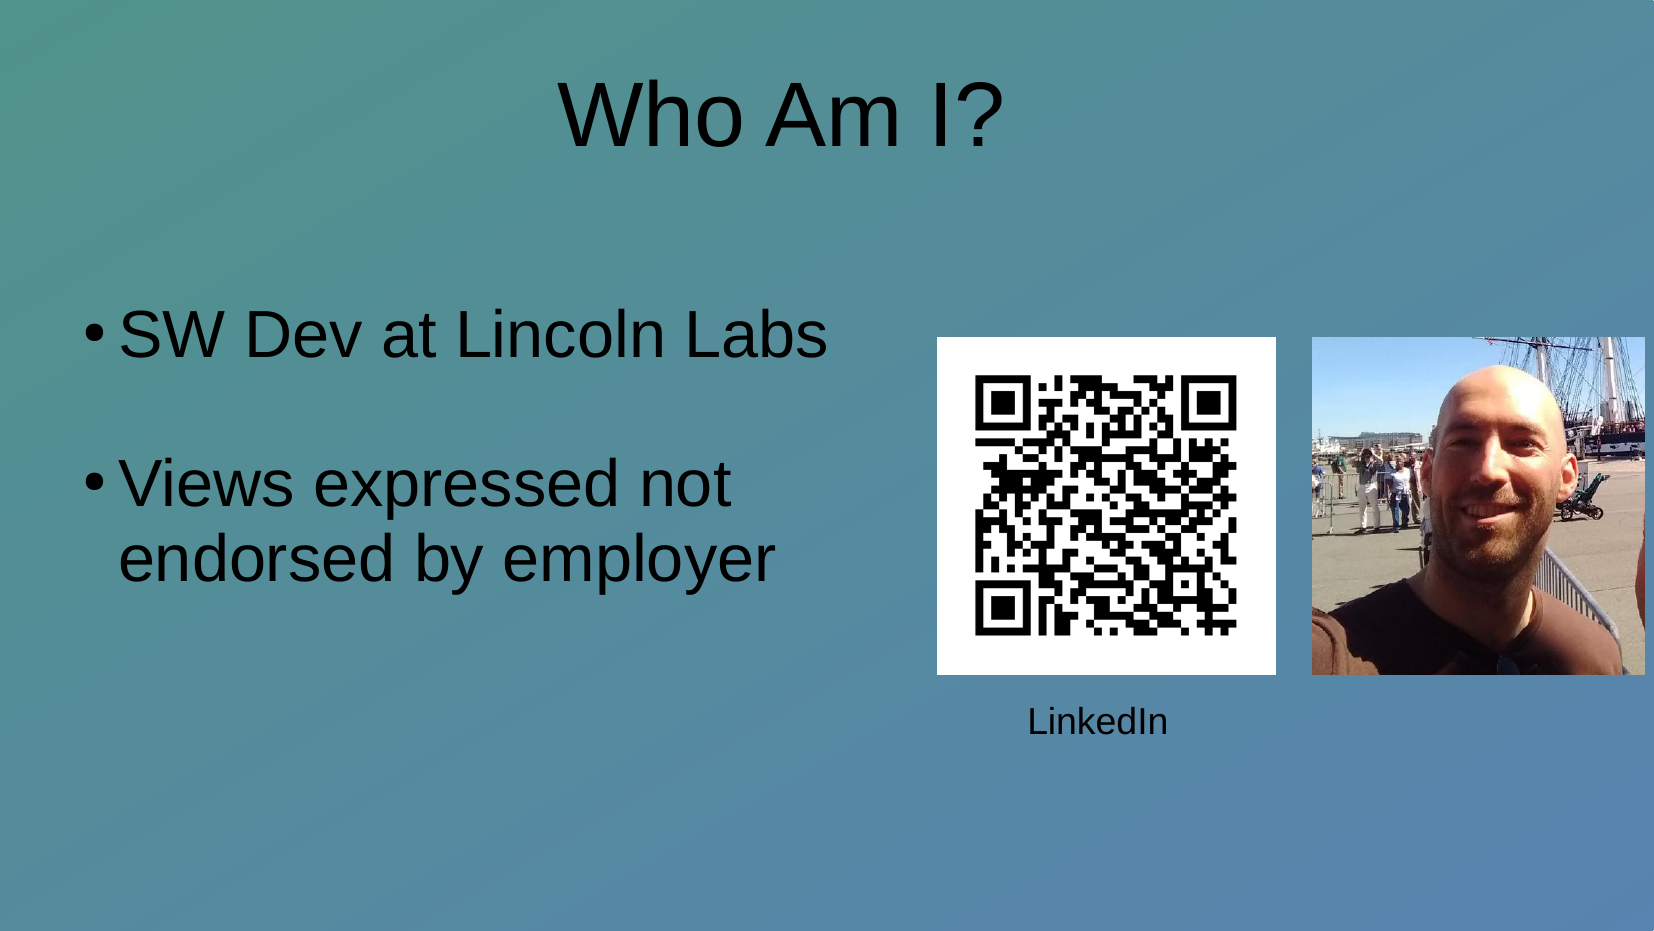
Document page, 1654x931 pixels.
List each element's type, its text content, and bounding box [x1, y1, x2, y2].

picture [937, 337, 1276, 676]
text_box LinkedIn [1012, 693, 1184, 751]
picture [1312, 337, 1645, 676]
subtitle SW Dev at Lincoln Labs Views expressed not endorsed by employer [82, 217, 938, 751]
title Who Am I? [37, 37, 1526, 193]
